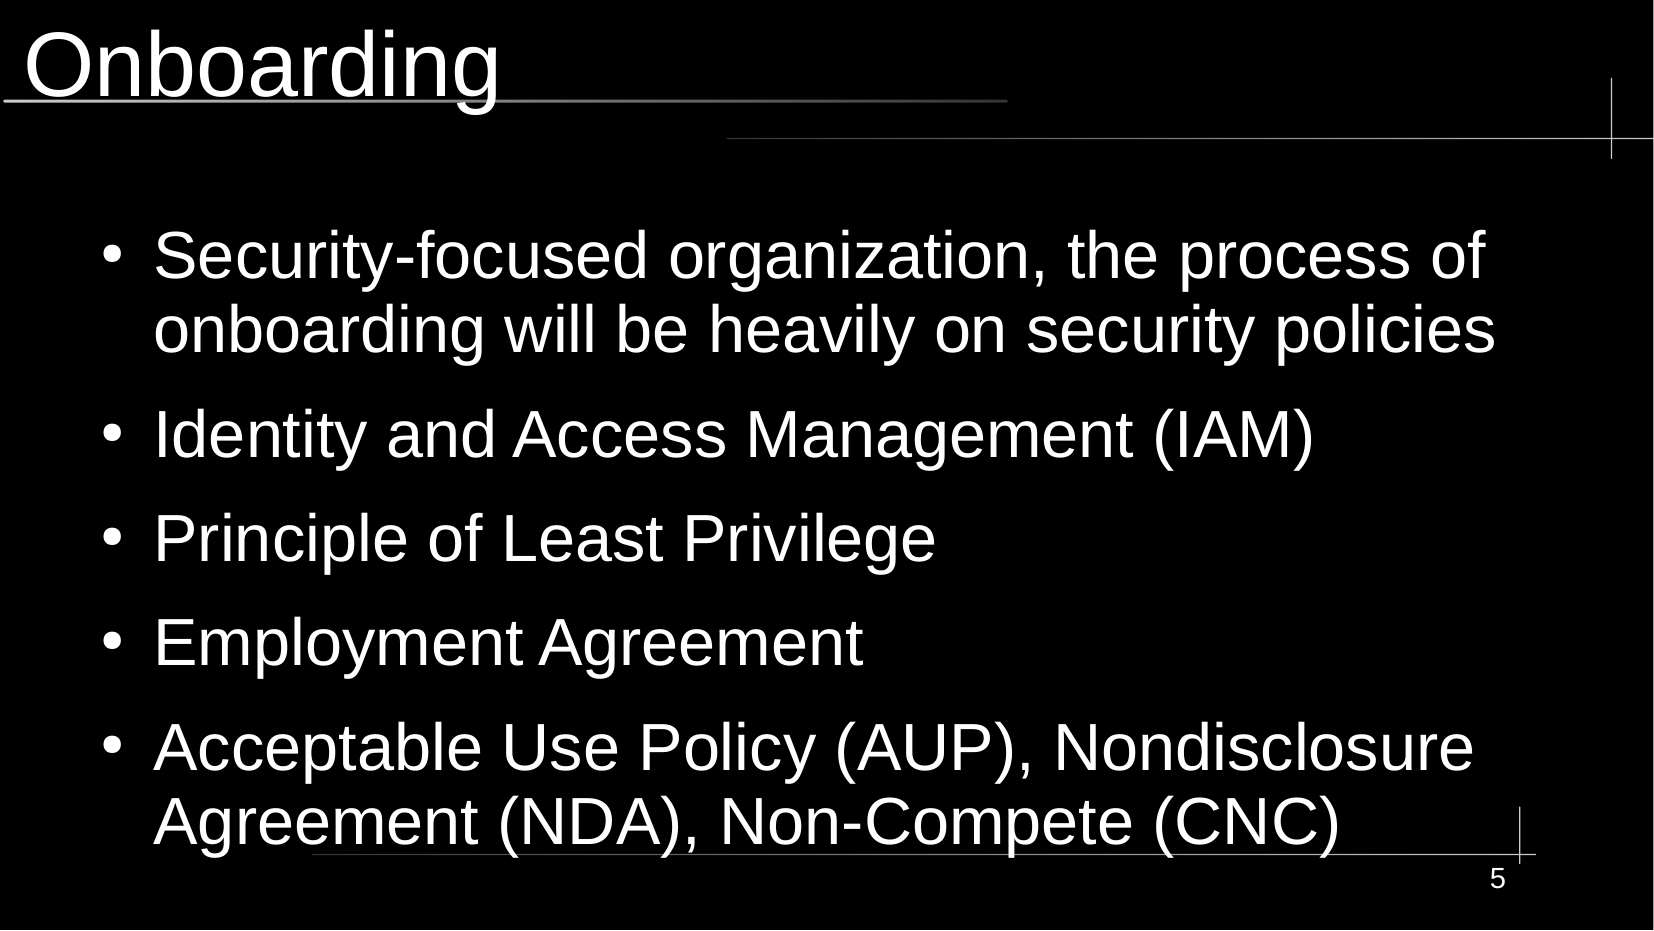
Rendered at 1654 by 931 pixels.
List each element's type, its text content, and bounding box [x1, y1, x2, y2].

title Onboarding [23, 11, 1589, 119]
list Security-focused organization, the process of onboarding will be heavily on security policies Identity and Access Management (IAM) Principle of Least Privilege Employment Agreement Acceptable Use Policy (AUP), Nondisclosure Agreement (NDA), Non-Compete (CNC) [82, 217, 1571, 863]
